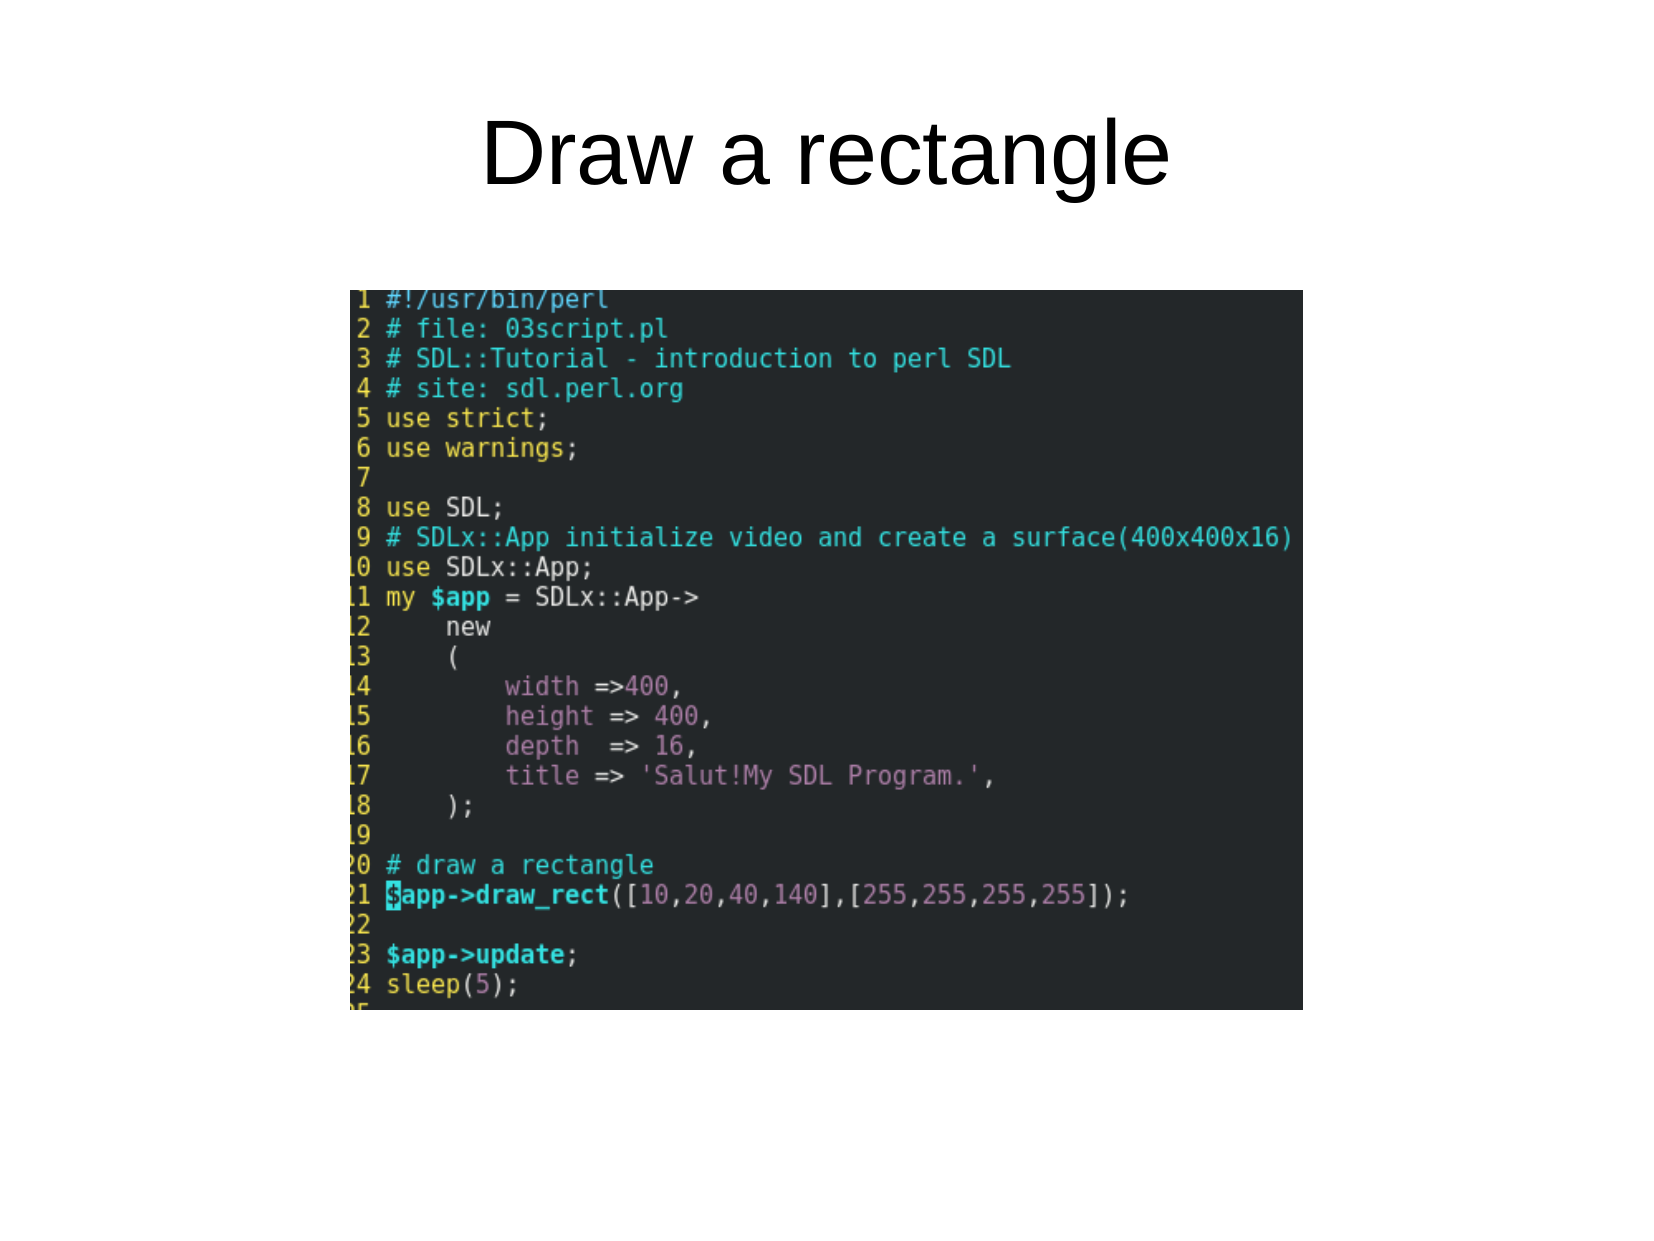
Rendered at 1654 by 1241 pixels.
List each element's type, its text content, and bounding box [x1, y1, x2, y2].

picture [350, 290, 1303, 1010]
title Draw a rectangle [82, 49, 1571, 257]
